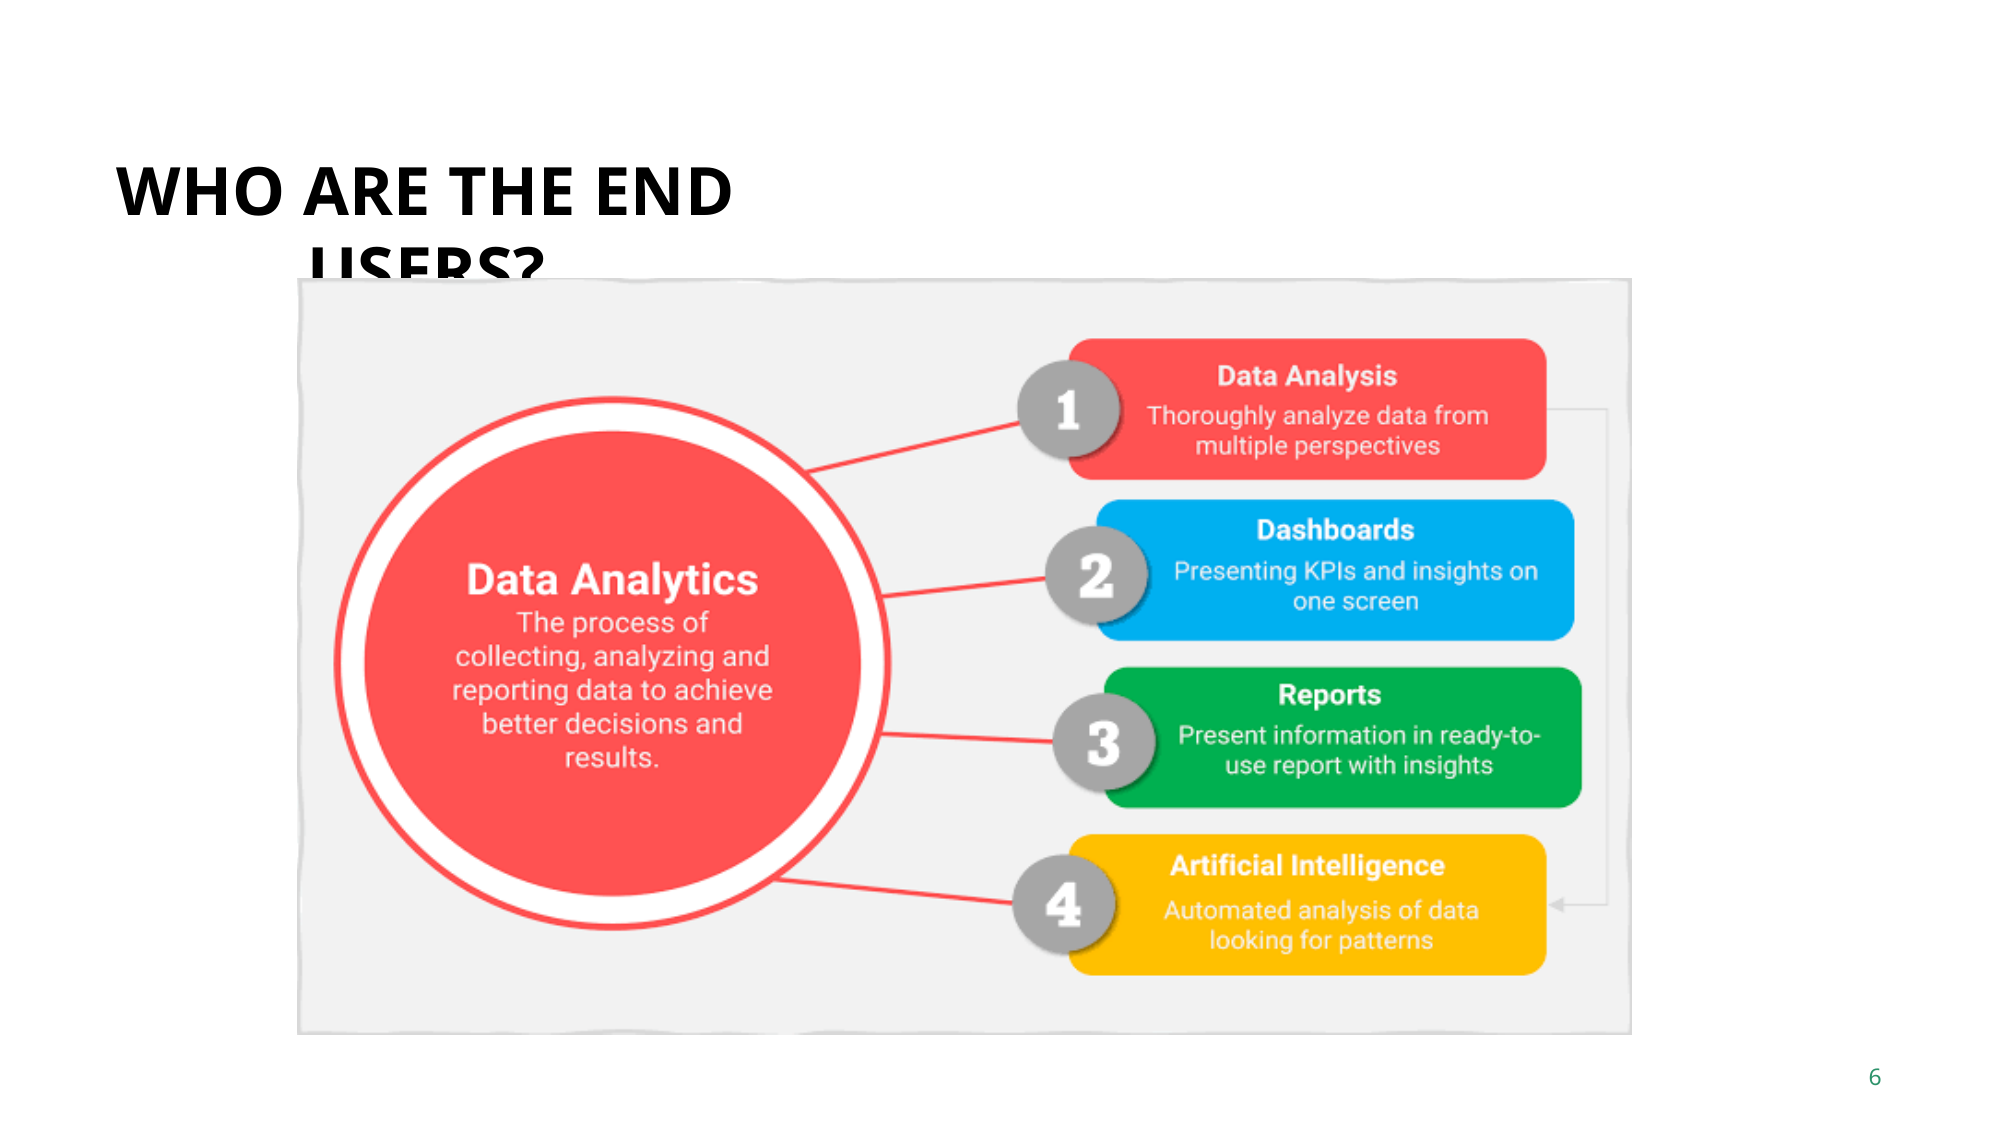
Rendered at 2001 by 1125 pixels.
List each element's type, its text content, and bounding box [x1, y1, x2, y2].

title WHO ARE THE END USERS? [114, 146, 938, 232]
slide_number 6 [1862, 1061, 1888, 1094]
picture [118, 278, 1632, 1093]
